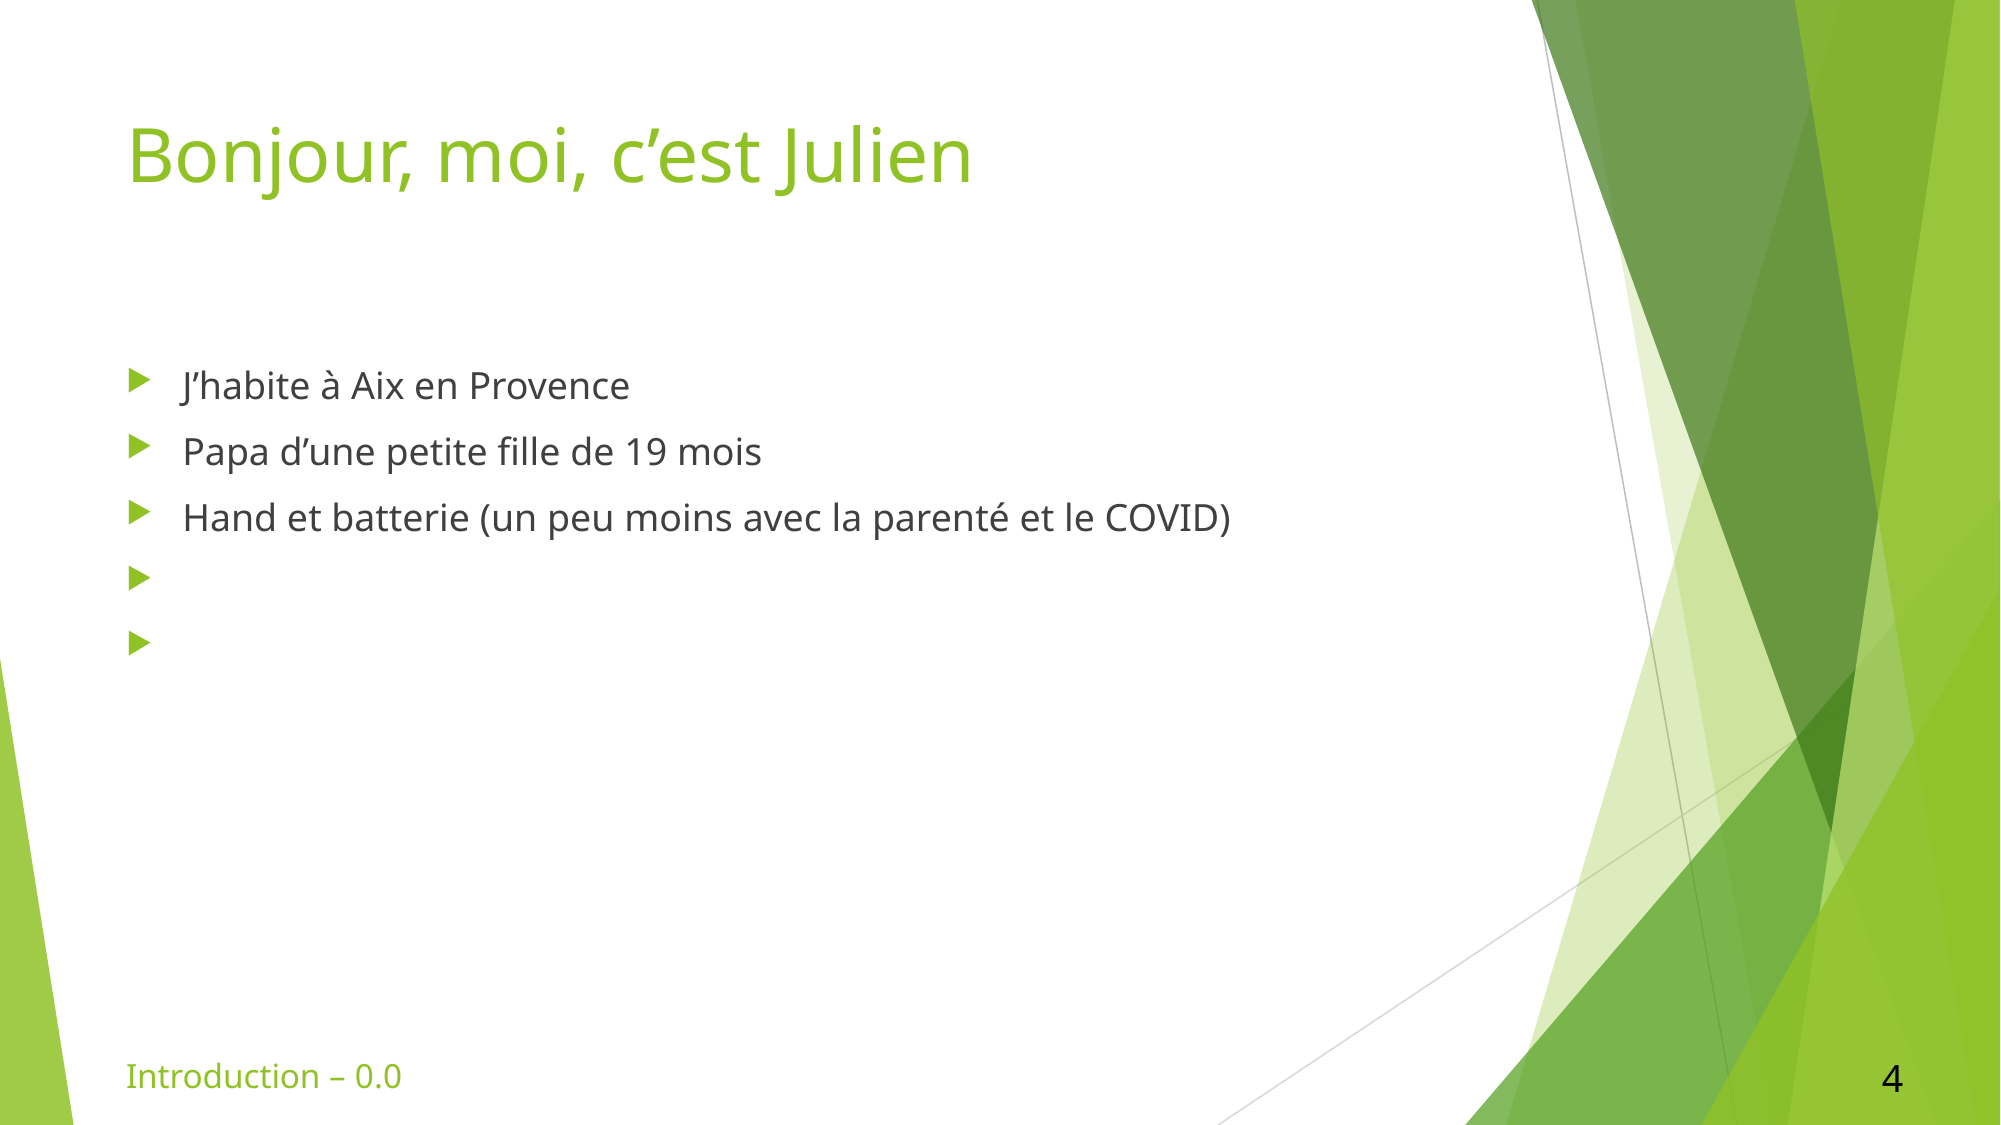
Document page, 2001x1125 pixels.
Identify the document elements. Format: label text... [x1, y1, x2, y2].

list J’habite à Aix en Provence Papa d’une petite fille de 19 mois Hand et batterie (un peu moins avec la parenté et le COVID) [111, 354, 1522, 992]
text_box [1866, 1047, 1979, 1108]
text_box Introduction – 0.0 [111, 1047, 1094, 1109]
title Bonjour, moi, c’est Julien [111, 99, 1522, 317]
